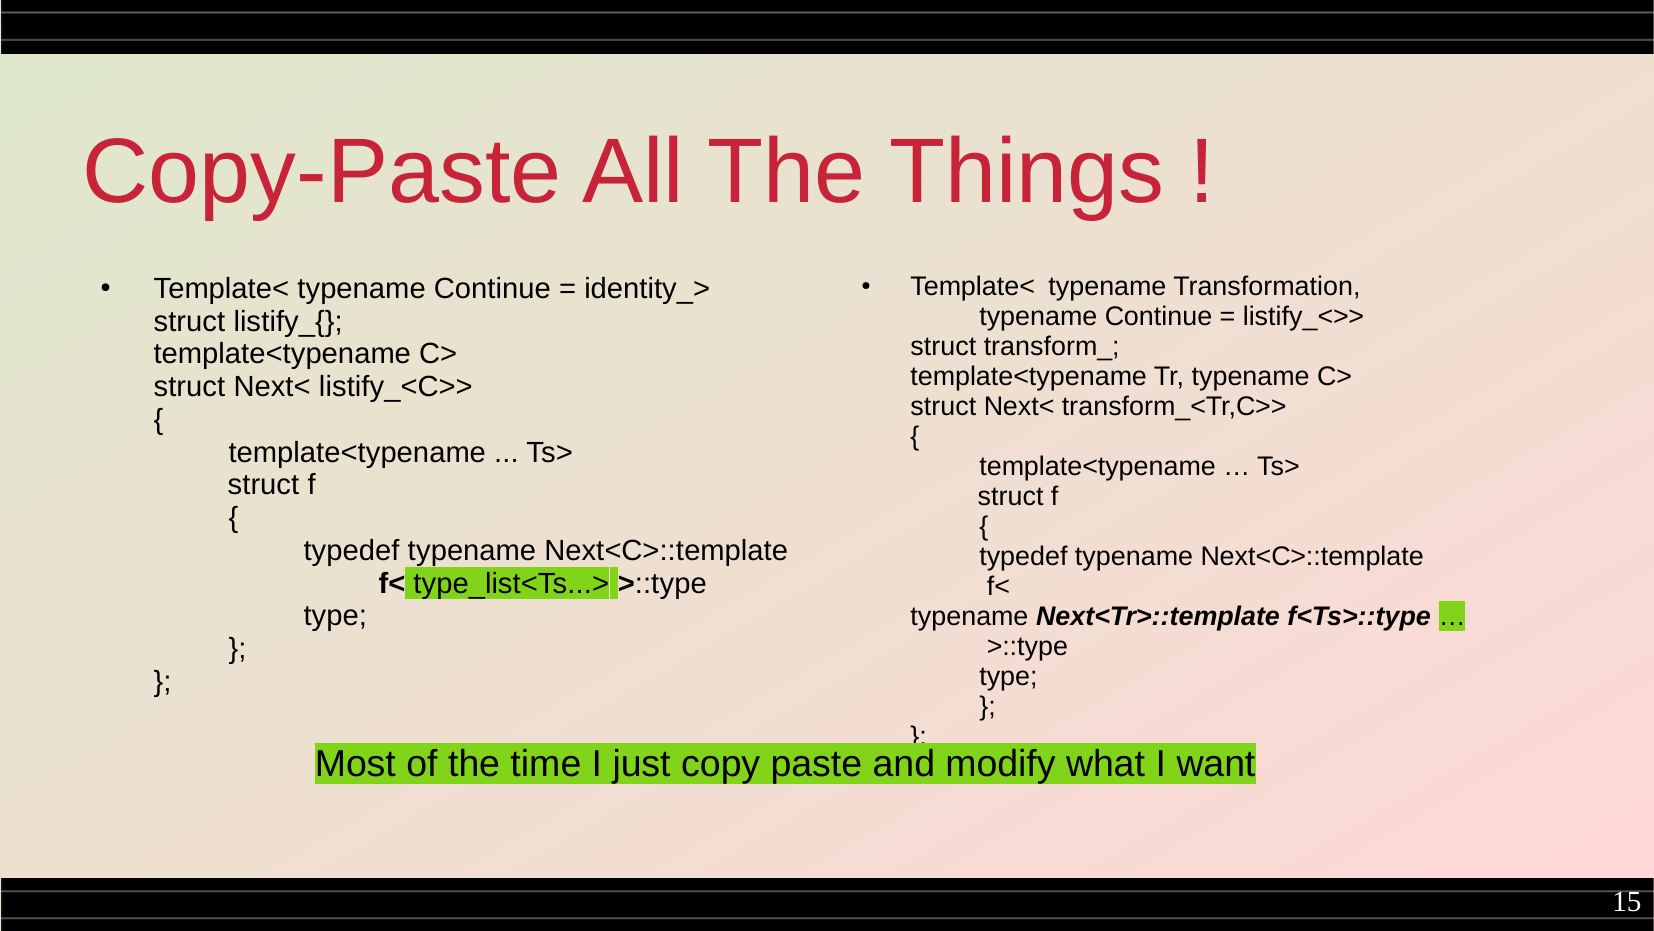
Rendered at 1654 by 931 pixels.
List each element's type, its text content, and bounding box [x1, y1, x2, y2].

picture [1, 878, 1654, 931]
list Template< typename Continue = identity_> struct listify_{}; template<typename C> struct Next< listify_<C>> { template<typename ... Ts> struct f { typedef typename Next<C>::template f< type_list<Ts...> >::type type; }; }; [82, 271, 809, 758]
text_box Most of the time I just copy paste and modify what I want [300, 735, 1336, 792]
title Copy-Paste All The Things ! [82, 92, 1571, 249]
list Template< typename Transformation, typename Continue = listify_<>> struct transform_; template<typename Tr, typename C> struct Next< transform_<Tr,C>> { template<typename … Ts> struct f { typedef typename Next<C>::template f< typename Next<Tr>::template f<Ts>::type … >::type type; }; }; [845, 271, 1572, 758]
picture [1, 0, 1654, 54]
